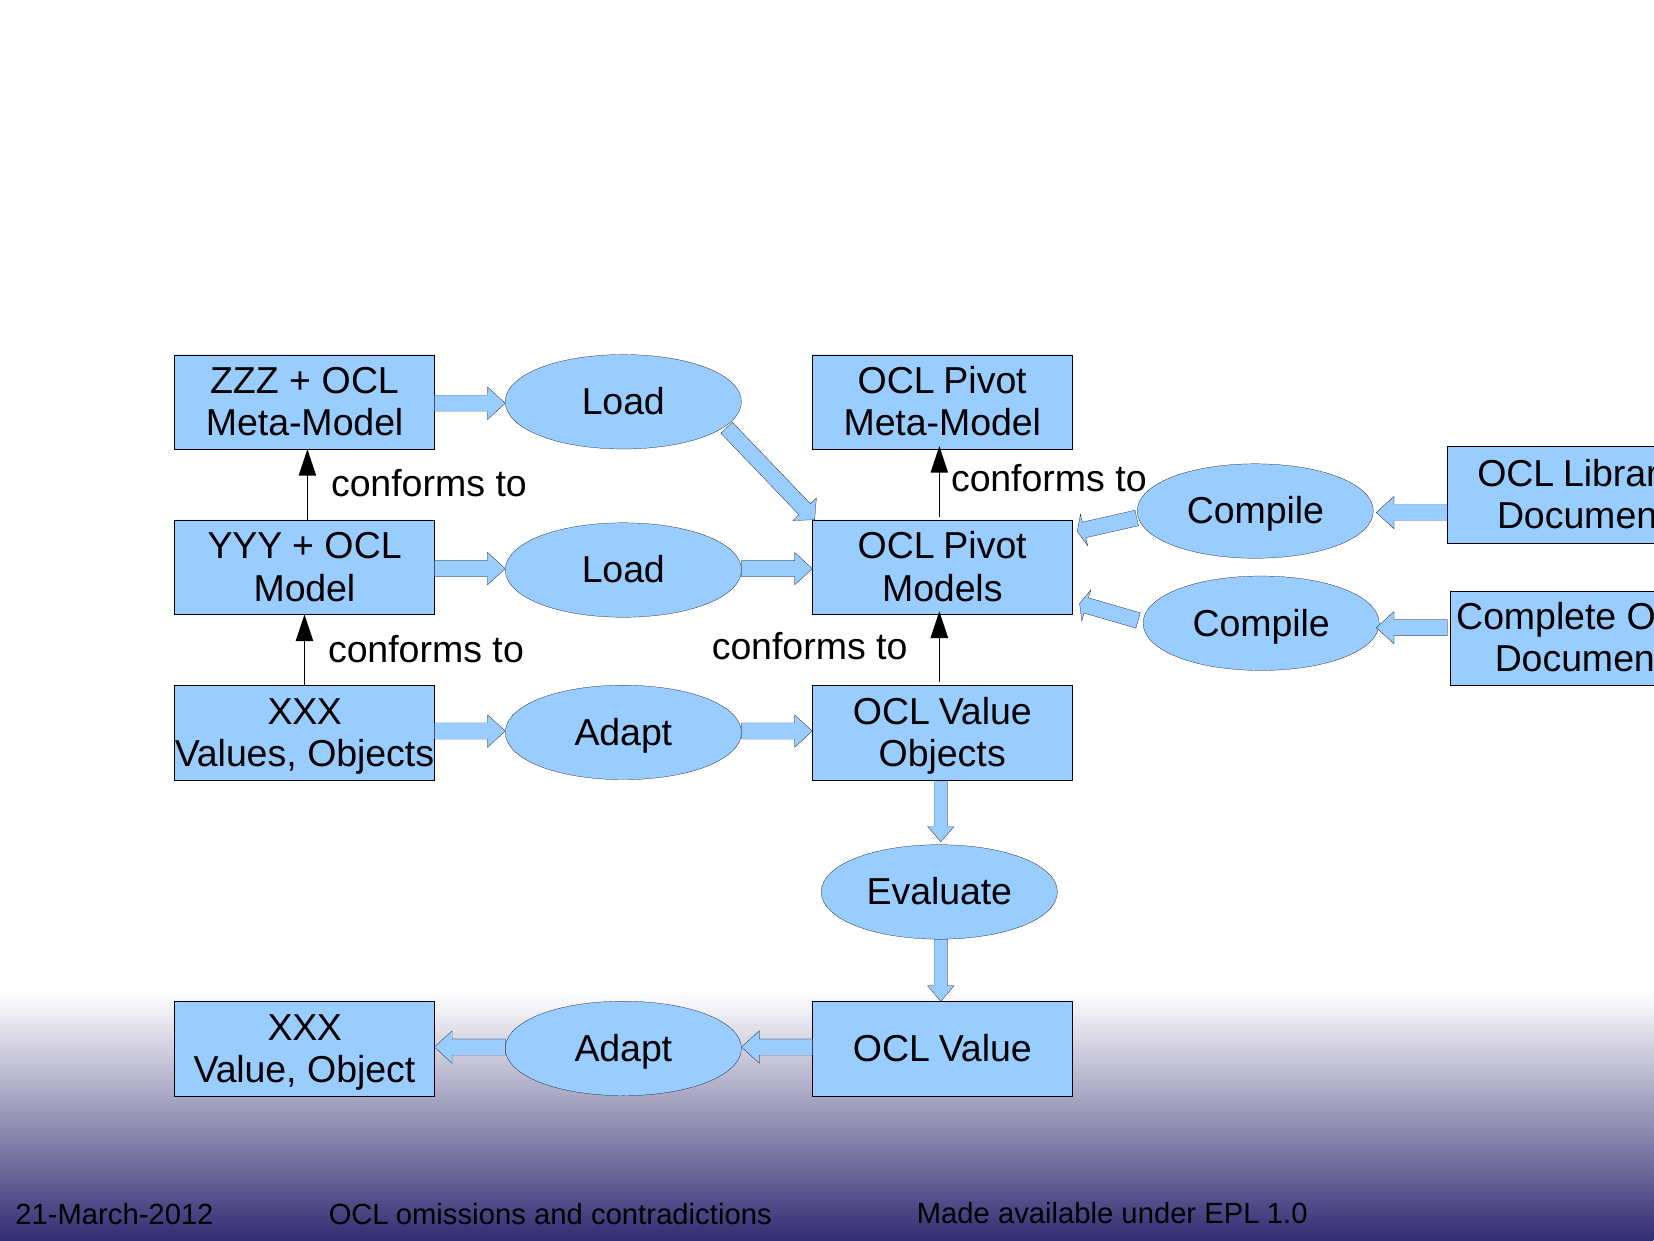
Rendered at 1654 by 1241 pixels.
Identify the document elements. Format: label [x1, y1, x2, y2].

chart [127, 233, 1654, 1210]
